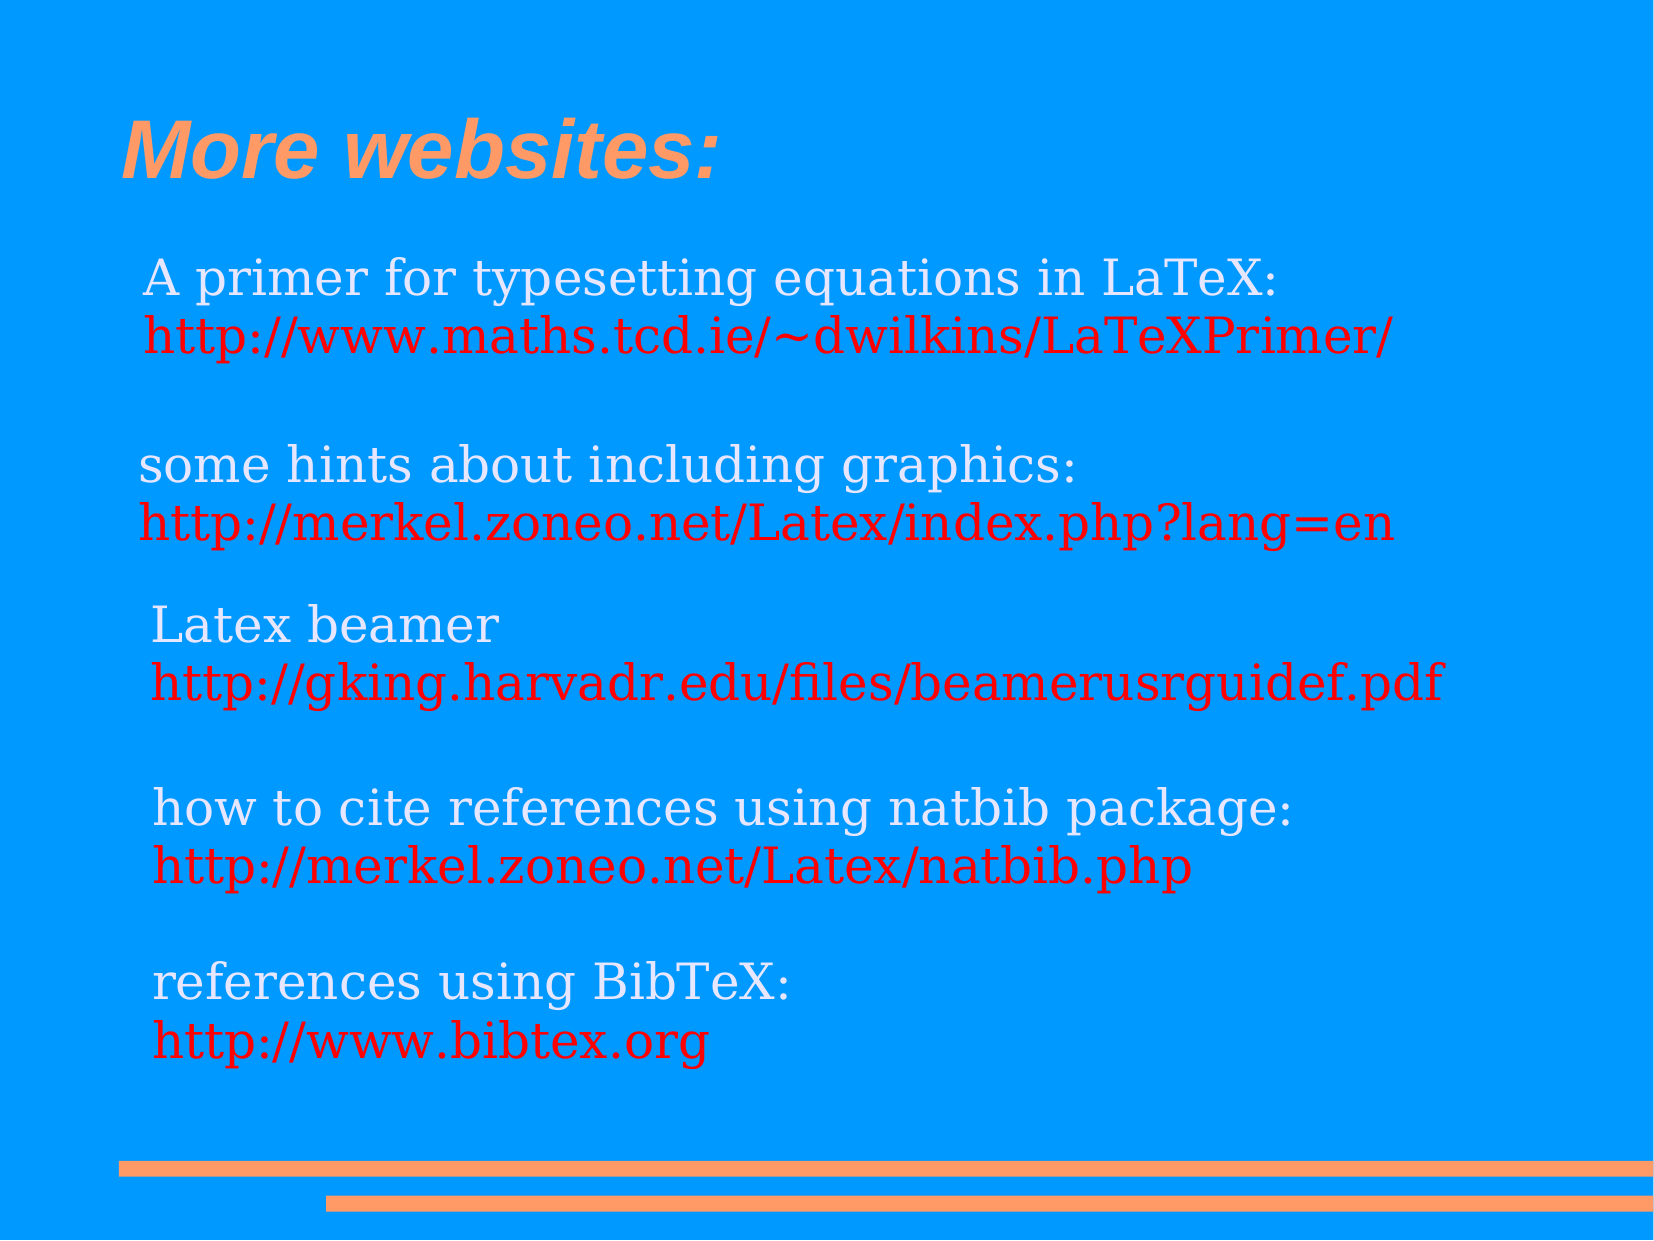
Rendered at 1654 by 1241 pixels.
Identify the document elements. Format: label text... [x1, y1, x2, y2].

text_box A primer for typesetting equations in LaTeX: http://www.maths.tcd.ie/~dwilkins/LaTeXPrimer/ [143, 249, 1464, 366]
text_box how to cite references using natbib package: http://merkel.zoneo.net/Latex/natbib.php references using BibTeX: http://www.bibtex.org [152, 778, 1468, 1071]
title More websites: [121, 46, 1534, 254]
text_box some hints about including graphics: http://merkel.zoneo.net/Latex/index.php?lang=en [138, 435, 1399, 553]
text_box Latex beamer http://gking.harvadr.edu/files/beamerusrguidef.pdf [150, 596, 1529, 713]
